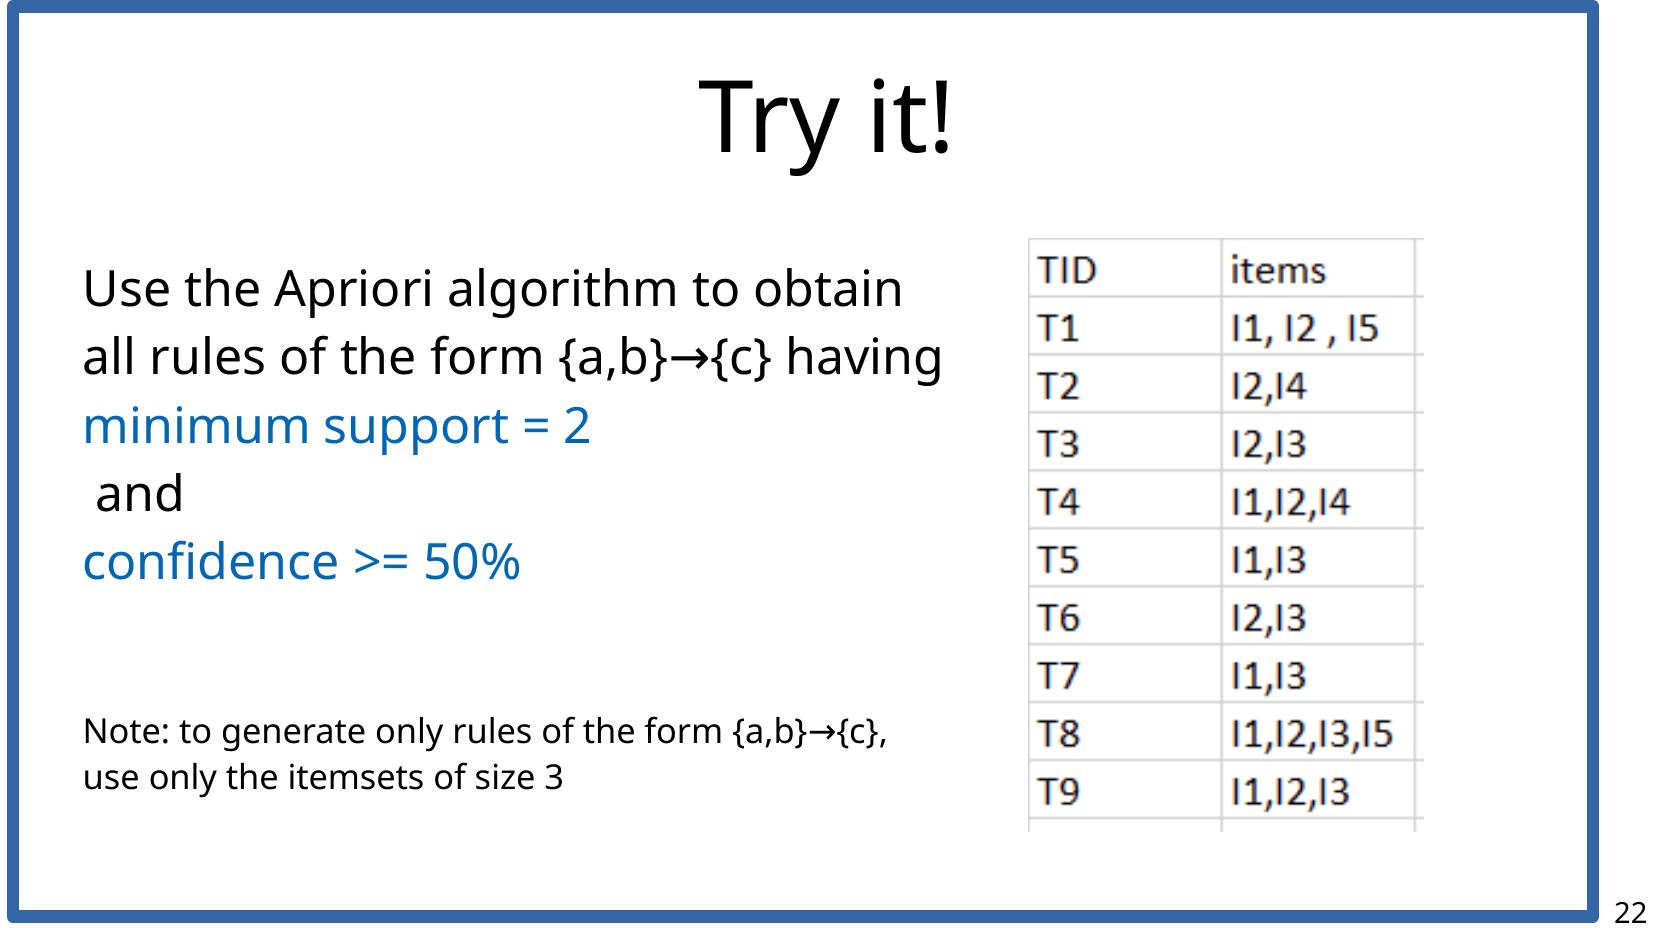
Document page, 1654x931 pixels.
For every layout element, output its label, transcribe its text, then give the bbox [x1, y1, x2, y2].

title Try it! [82, 13, 1571, 226]
list Use the Apriori algorithm to obtain all rules of the form {a,b}→{c} having minimum support = 2 and confidence >= 50% Note: to generate only rules of the form {a,b}→{c}, use only the itemsets of size 3 [82, 253, 946, 853]
picture [1028, 238, 1424, 832]
